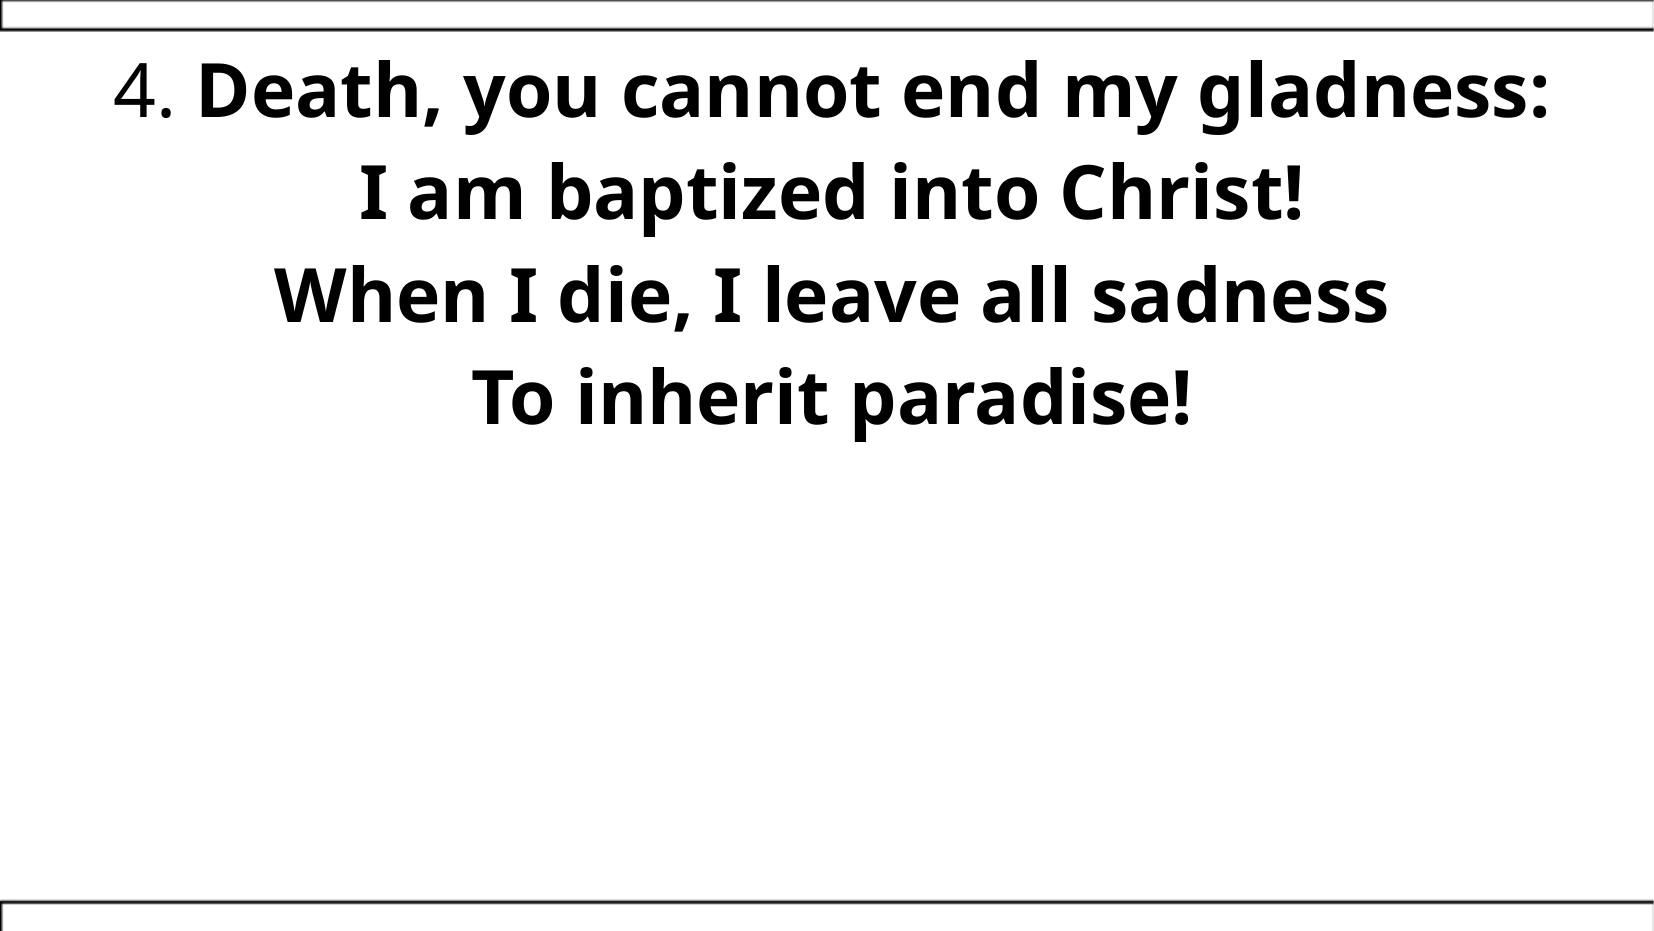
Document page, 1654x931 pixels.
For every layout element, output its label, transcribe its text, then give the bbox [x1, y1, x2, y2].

picture [0, 0, 1654, 931]
text_box 4. Death, you cannot end my gladness: I am baptized into Christ! When I die, I leave all sadness To inherit paradise! [90, 30, 1576, 445]
